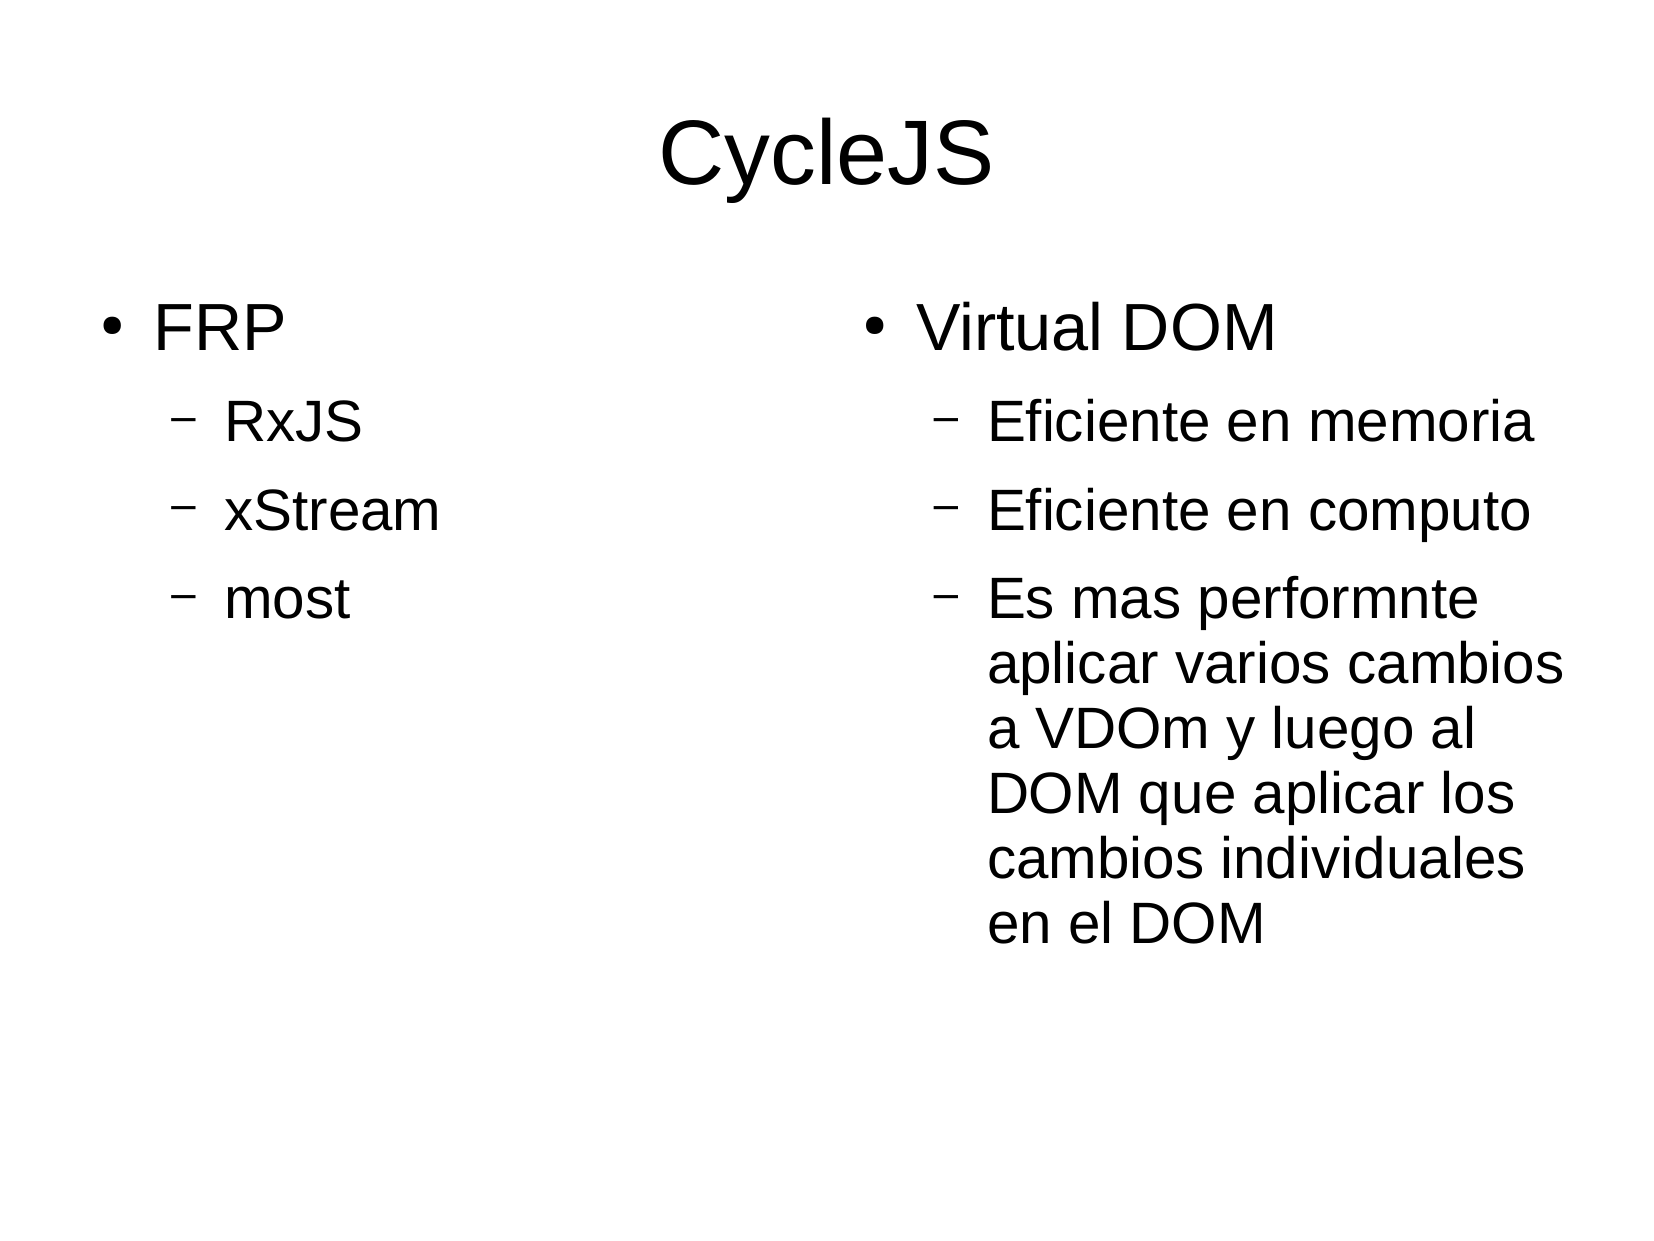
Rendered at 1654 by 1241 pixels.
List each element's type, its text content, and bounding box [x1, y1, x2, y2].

title CycleJS [82, 49, 1571, 257]
list Virtual DOM Eficiente en memoria Eficiente en computo Es mas performnte aplicar varios cambios a VDOm y luego al DOM que aplicar los cambios individuales en el DOM [845, 290, 1572, 1010]
list FRP RxJS xStream most [82, 290, 809, 1010]
